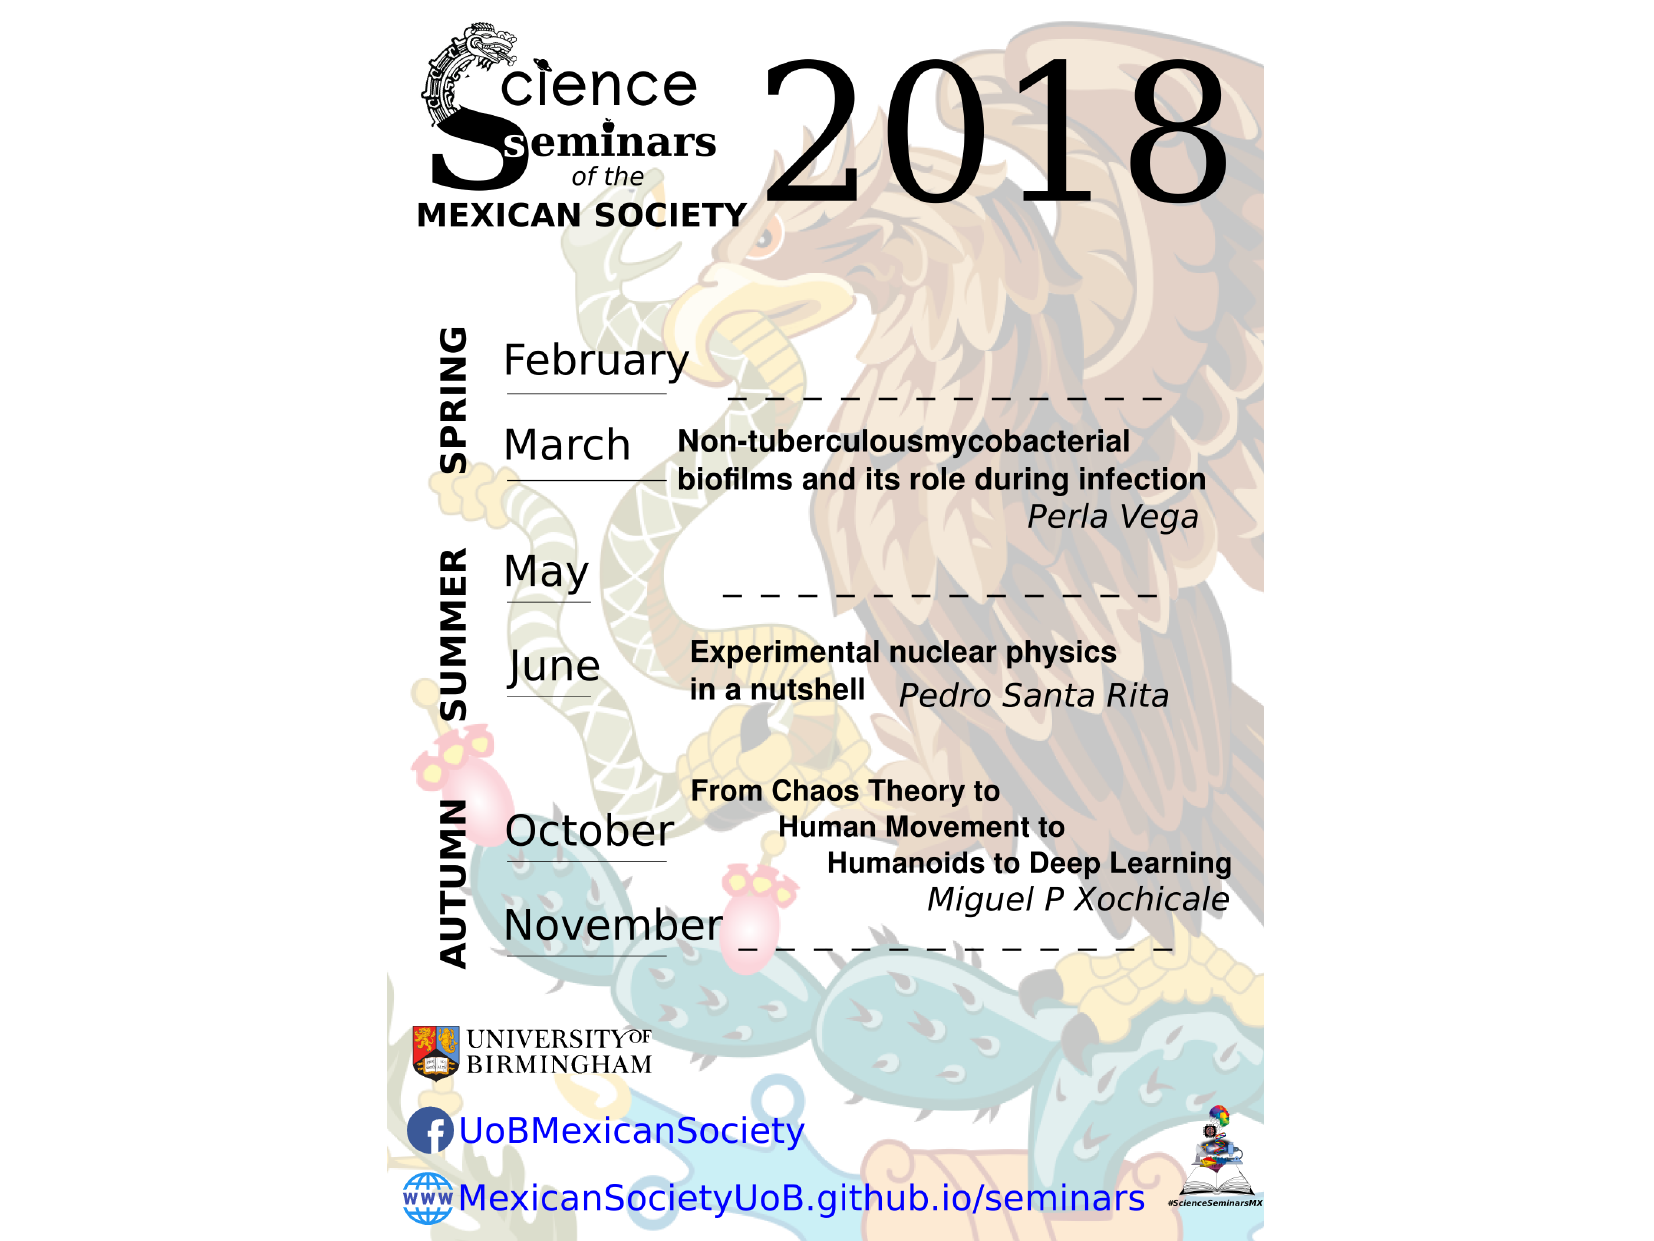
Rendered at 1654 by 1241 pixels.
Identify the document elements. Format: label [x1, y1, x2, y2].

picture [387, 0, 1264, 1241]
